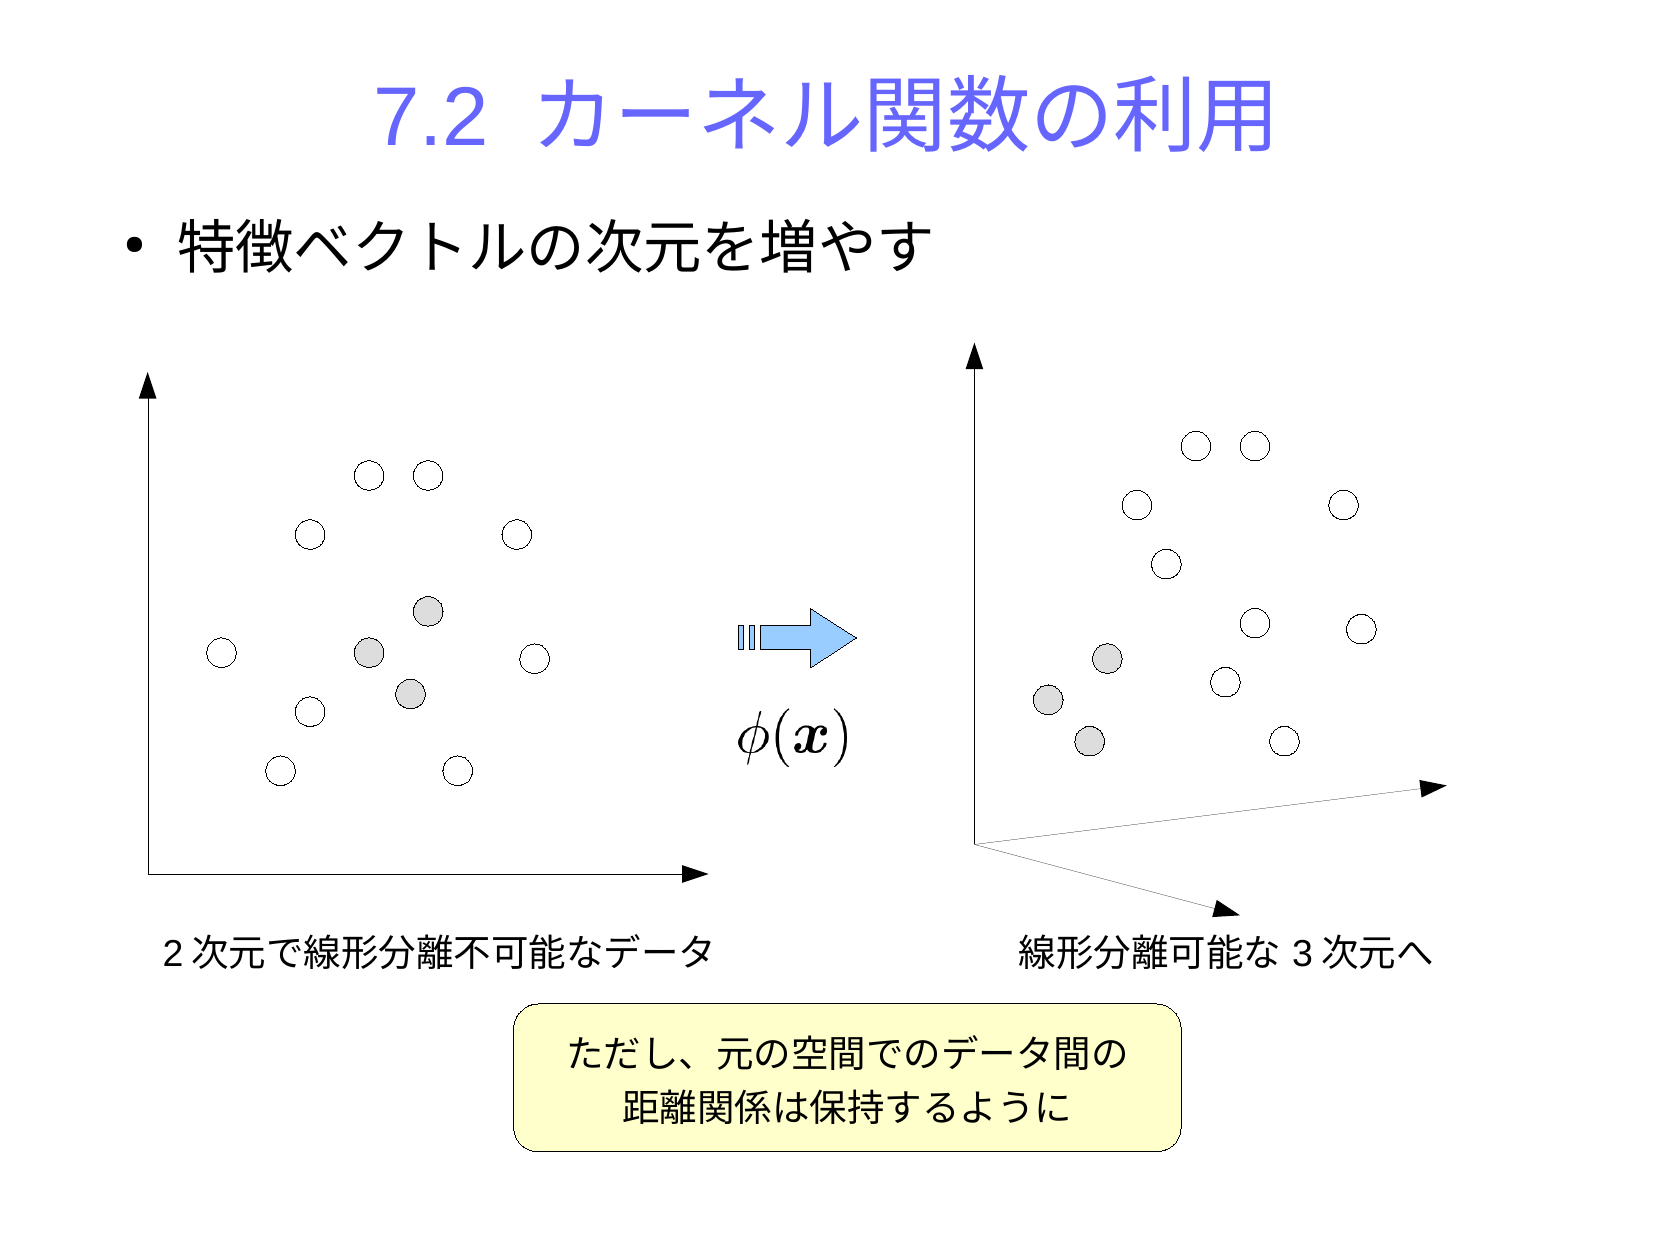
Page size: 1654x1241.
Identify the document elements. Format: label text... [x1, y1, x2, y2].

text_box [413, 596, 444, 627]
text_box [1122, 490, 1152, 520]
text_box [1074, 726, 1105, 756]
text_box [265, 755, 296, 786]
text_box [749, 625, 755, 650]
text_box [1181, 431, 1211, 461]
text_box [354, 637, 384, 668]
text_box [519, 643, 550, 674]
text_box ただし、元の空間でのデータ間の 距離関係は保持するように [513, 1003, 1182, 1152]
text_box 線形分離可能な3次元へ [1003, 915, 1449, 987]
text_box [1092, 643, 1123, 674]
text_box [1240, 608, 1270, 638]
text_box [413, 460, 443, 491]
text_box [1151, 549, 1182, 579]
text_box [295, 696, 325, 727]
text_box [1328, 490, 1359, 520]
text_box 2次元で線形分離不可能なデータ [147, 915, 732, 987]
text_box [354, 460, 384, 491]
text_box [1240, 431, 1270, 461]
text_box [1269, 726, 1300, 756]
text_box [206, 637, 237, 668]
text_box [1346, 614, 1377, 644]
text_box [1210, 667, 1241, 697]
list 特徴ベクトルの次元を増やす [106, 206, 1595, 1076]
title 7.2 カーネル関数の利用 [82, 49, 1571, 178]
picture [738, 708, 847, 767]
text_box [501, 519, 532, 550]
text_box [442, 755, 473, 786]
text_box [1033, 684, 1064, 715]
text_box [760, 608, 857, 668]
text_box [295, 519, 325, 550]
text_box [395, 679, 426, 709]
text_box [738, 625, 744, 650]
